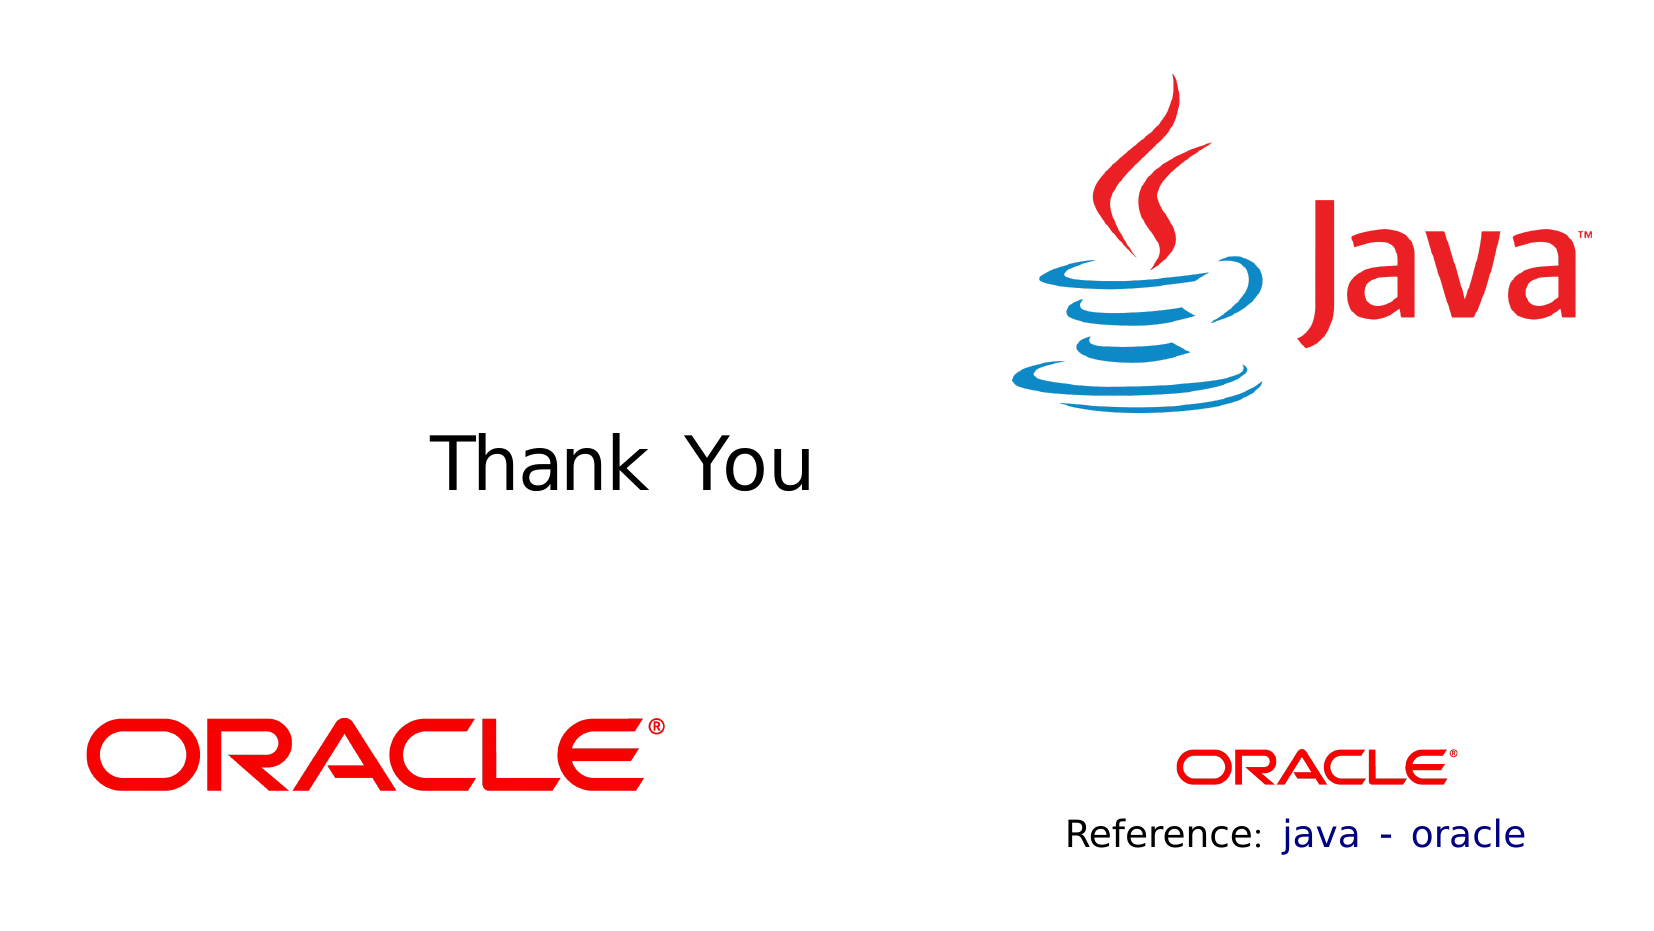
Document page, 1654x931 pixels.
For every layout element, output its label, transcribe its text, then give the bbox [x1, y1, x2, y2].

subtitle Thank You [82, 187, 1163, 757]
picture [75, 642, 676, 863]
picture [1012, 74, 1592, 413]
picture [1171, 712, 1463, 820]
text_box Reference: java - oracle [1050, 813, 1576, 863]
